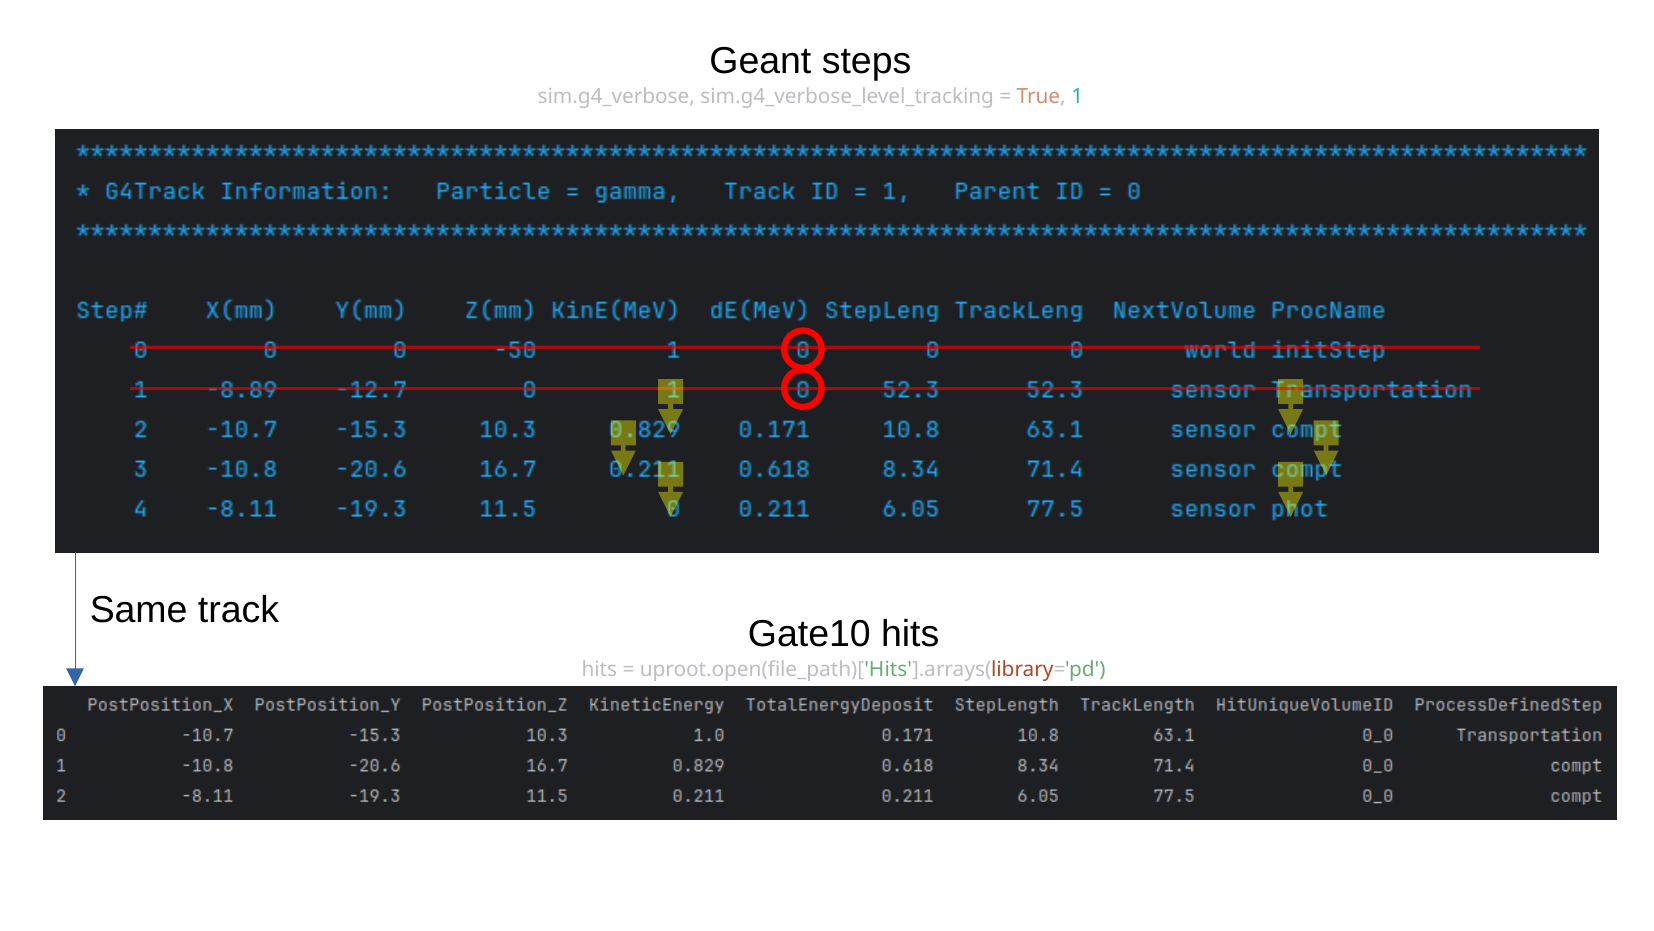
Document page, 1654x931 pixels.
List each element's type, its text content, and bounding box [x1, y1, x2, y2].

text_box Geant steps sim.g4_verbose, sim.g4_verbose_level_tracking = True, 1 [266, 31, 1355, 113]
text_box Same track [75, 581, 338, 639]
picture [43, 686, 1617, 820]
picture [55, 129, 1599, 553]
text_box Gate10 hits hits = uproot.open(file_path)['Hits'].arrays(library='pd') [300, 605, 1388, 687]
